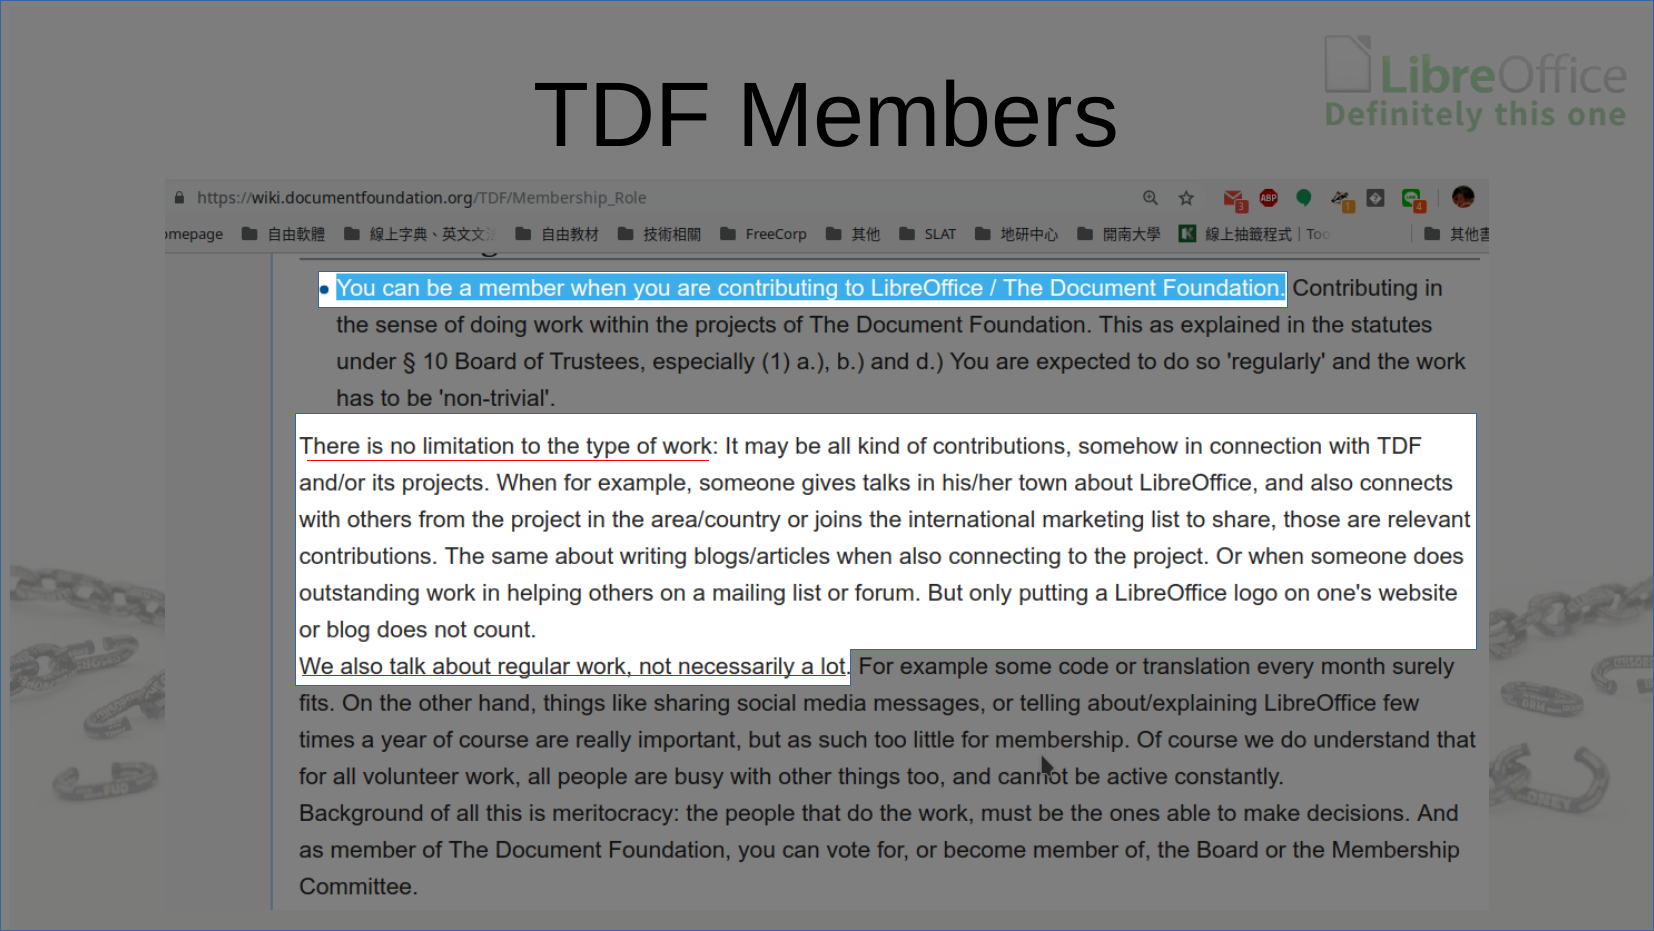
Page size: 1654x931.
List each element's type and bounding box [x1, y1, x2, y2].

text_box [0, 0, 1654, 931]
picture [296, 414, 1476, 685]
picture [319, 272, 1287, 307]
